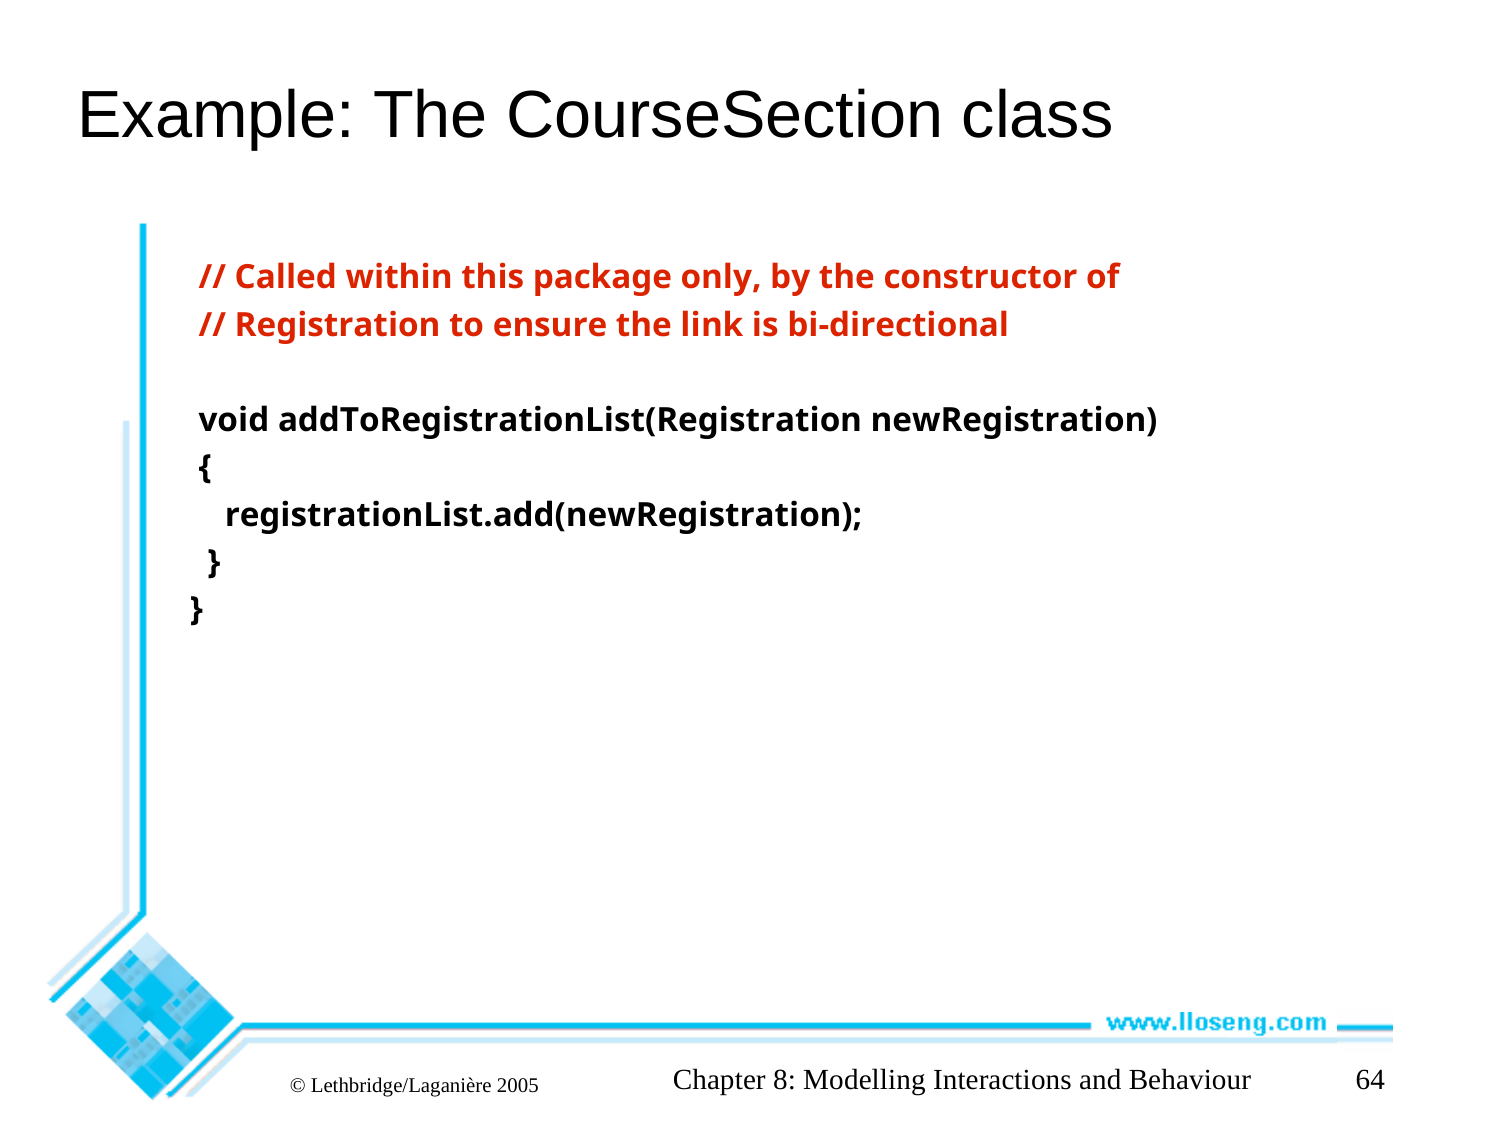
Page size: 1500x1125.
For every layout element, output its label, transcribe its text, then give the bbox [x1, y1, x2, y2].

text_box Chapter 8: Modelling Interactions and Behaviour [624, 1050, 1300, 1125]
text_box <number> [1325, 1050, 1401, 1125]
picture [35, 212, 1393, 1102]
text_box © Lethbridge/Laganière 2005 [275, 1062, 601, 1125]
title Example: The CourseSection class [62, 37, 1413, 188]
text_box // Called within this package only, by the constructor of // Registration to ensure the link is bi-directional void addToRegistrationList(Registration newRegistration) { registrationList.add(newRegistration); } } [174, 197, 1388, 976]
